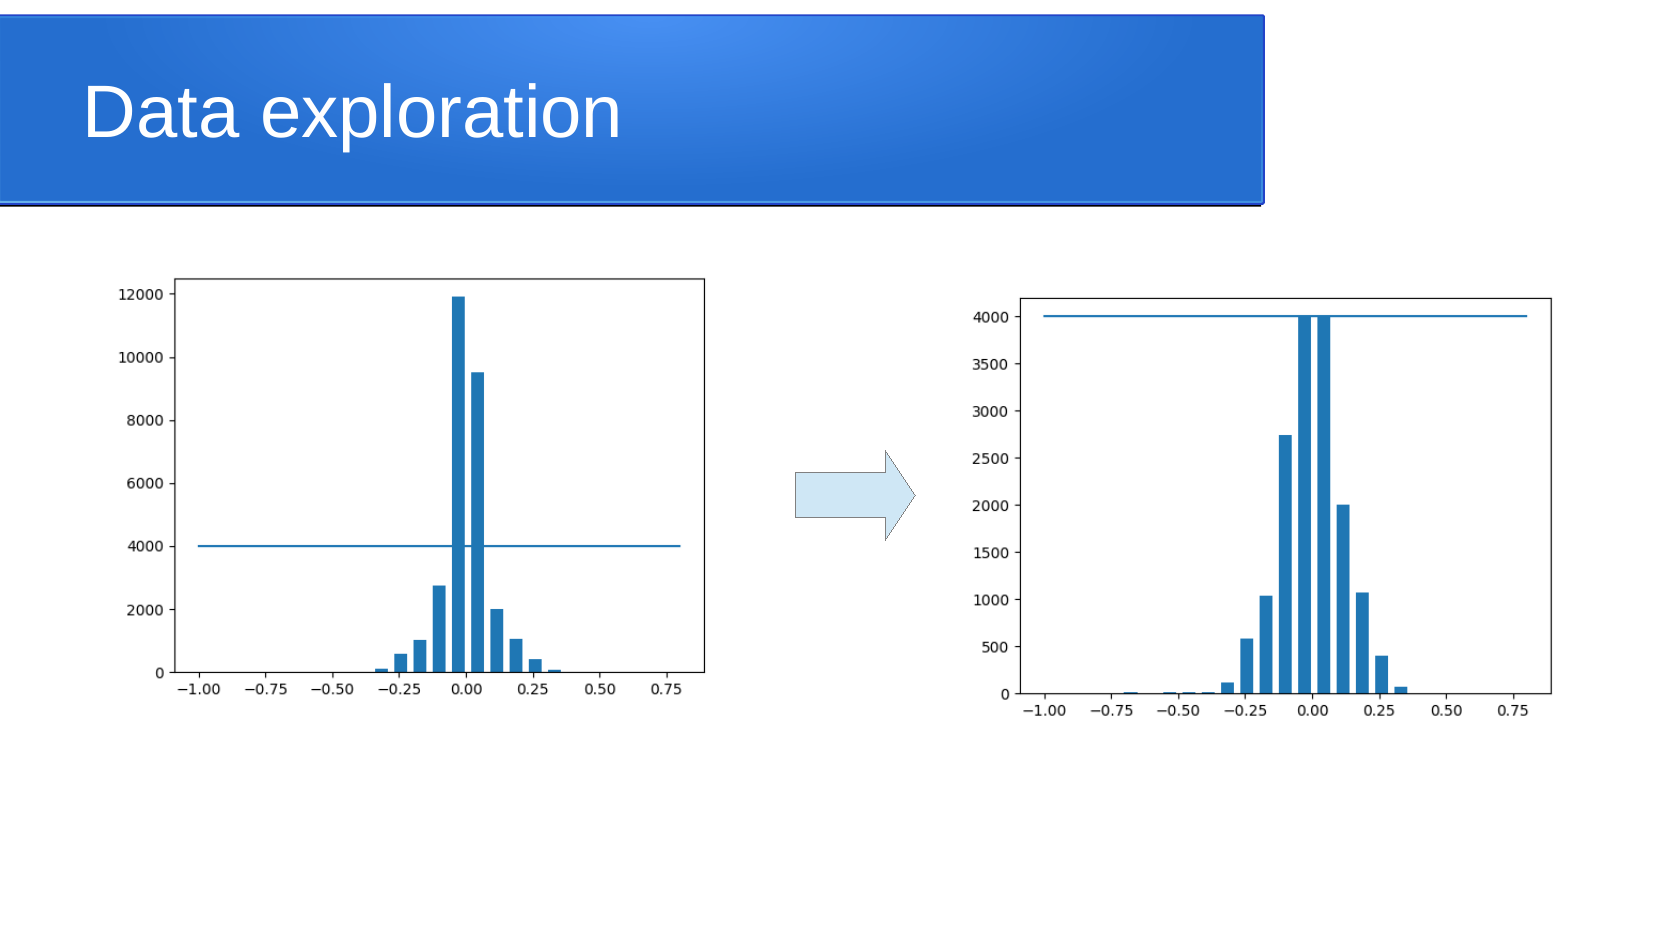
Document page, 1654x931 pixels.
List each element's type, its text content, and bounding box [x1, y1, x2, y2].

title Data exploration [82, 35, 1235, 189]
picture [960, 284, 1570, 721]
picture [105, 255, 736, 706]
text_box [795, 450, 916, 541]
